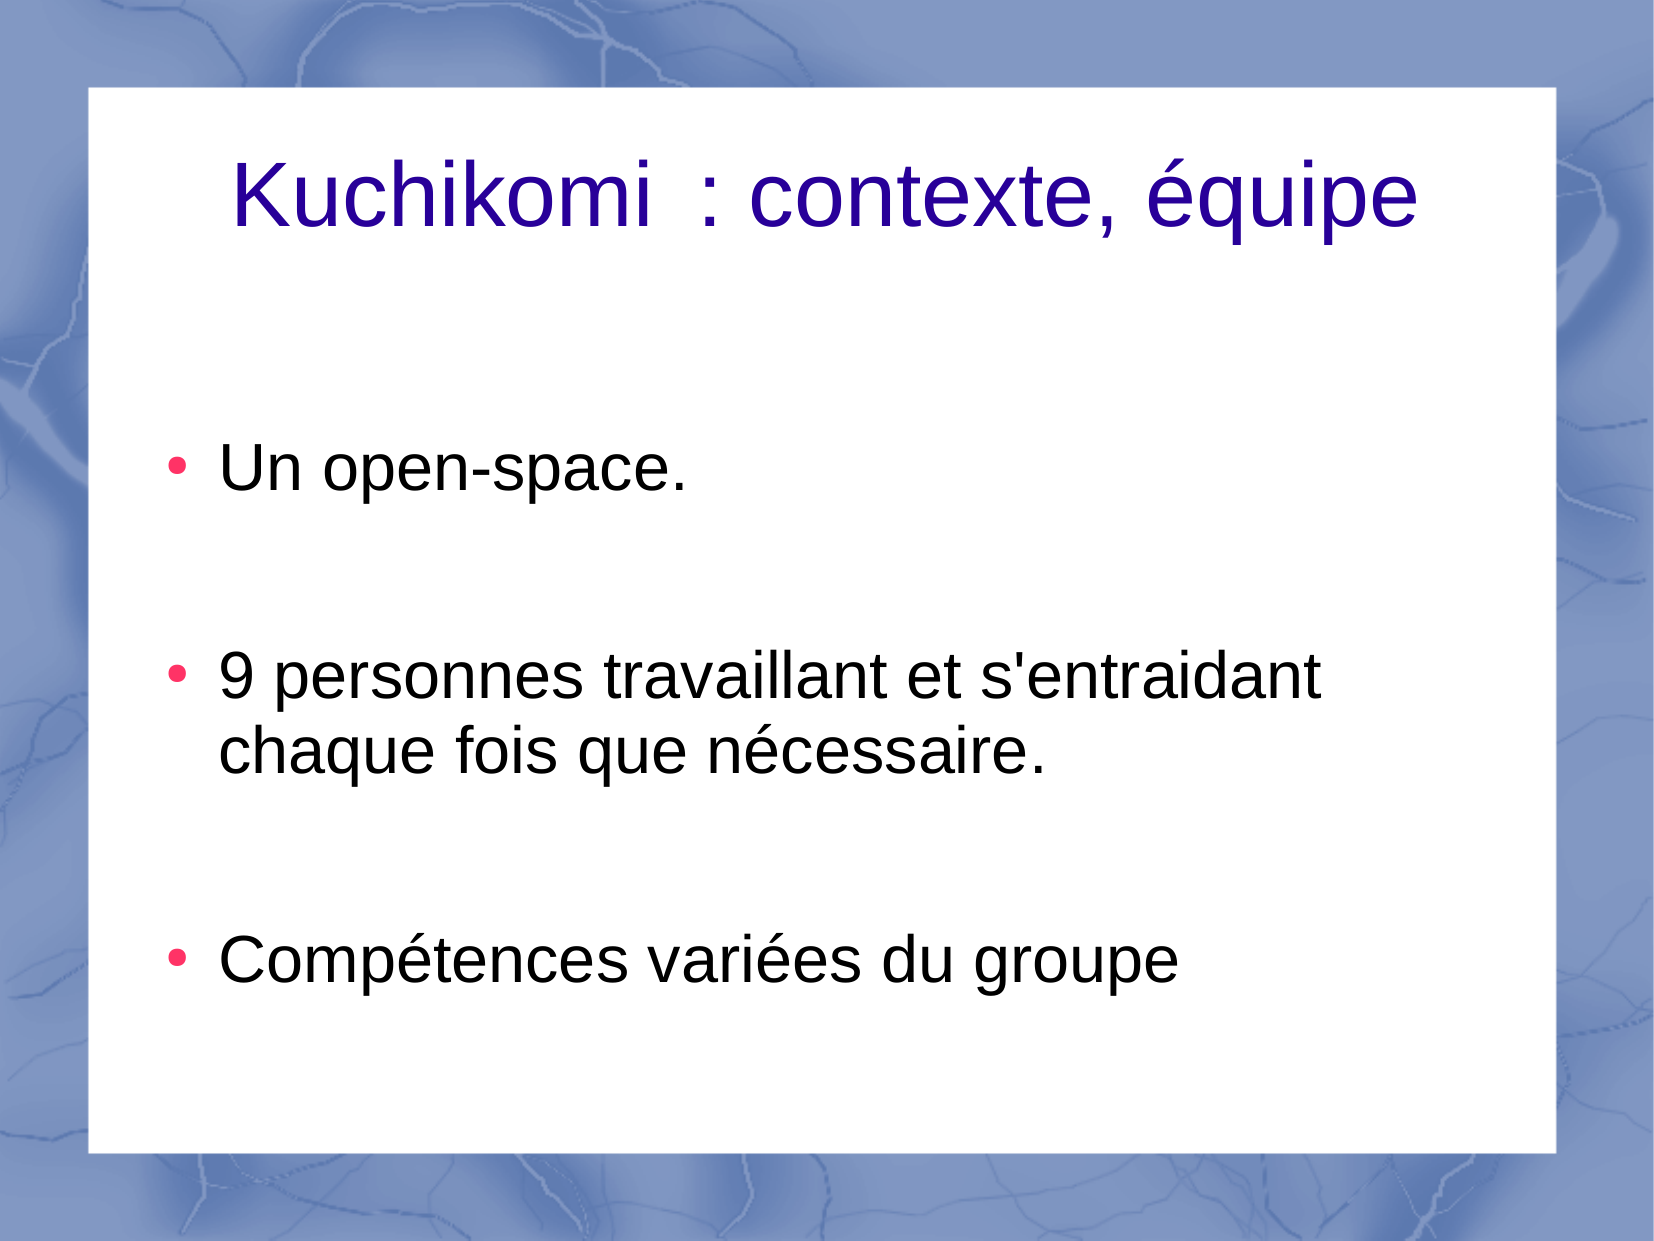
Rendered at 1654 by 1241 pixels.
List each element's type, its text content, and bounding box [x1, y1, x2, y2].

list Un open-space. 9 personnes travaillant et s'entraidant chaque fois que nécessaire. Compétences variées du groupe [147, 325, 1506, 1101]
picture [0, 0, 1654, 1241]
title Kuchikomi : contexte, équipe [118, 90, 1536, 298]
